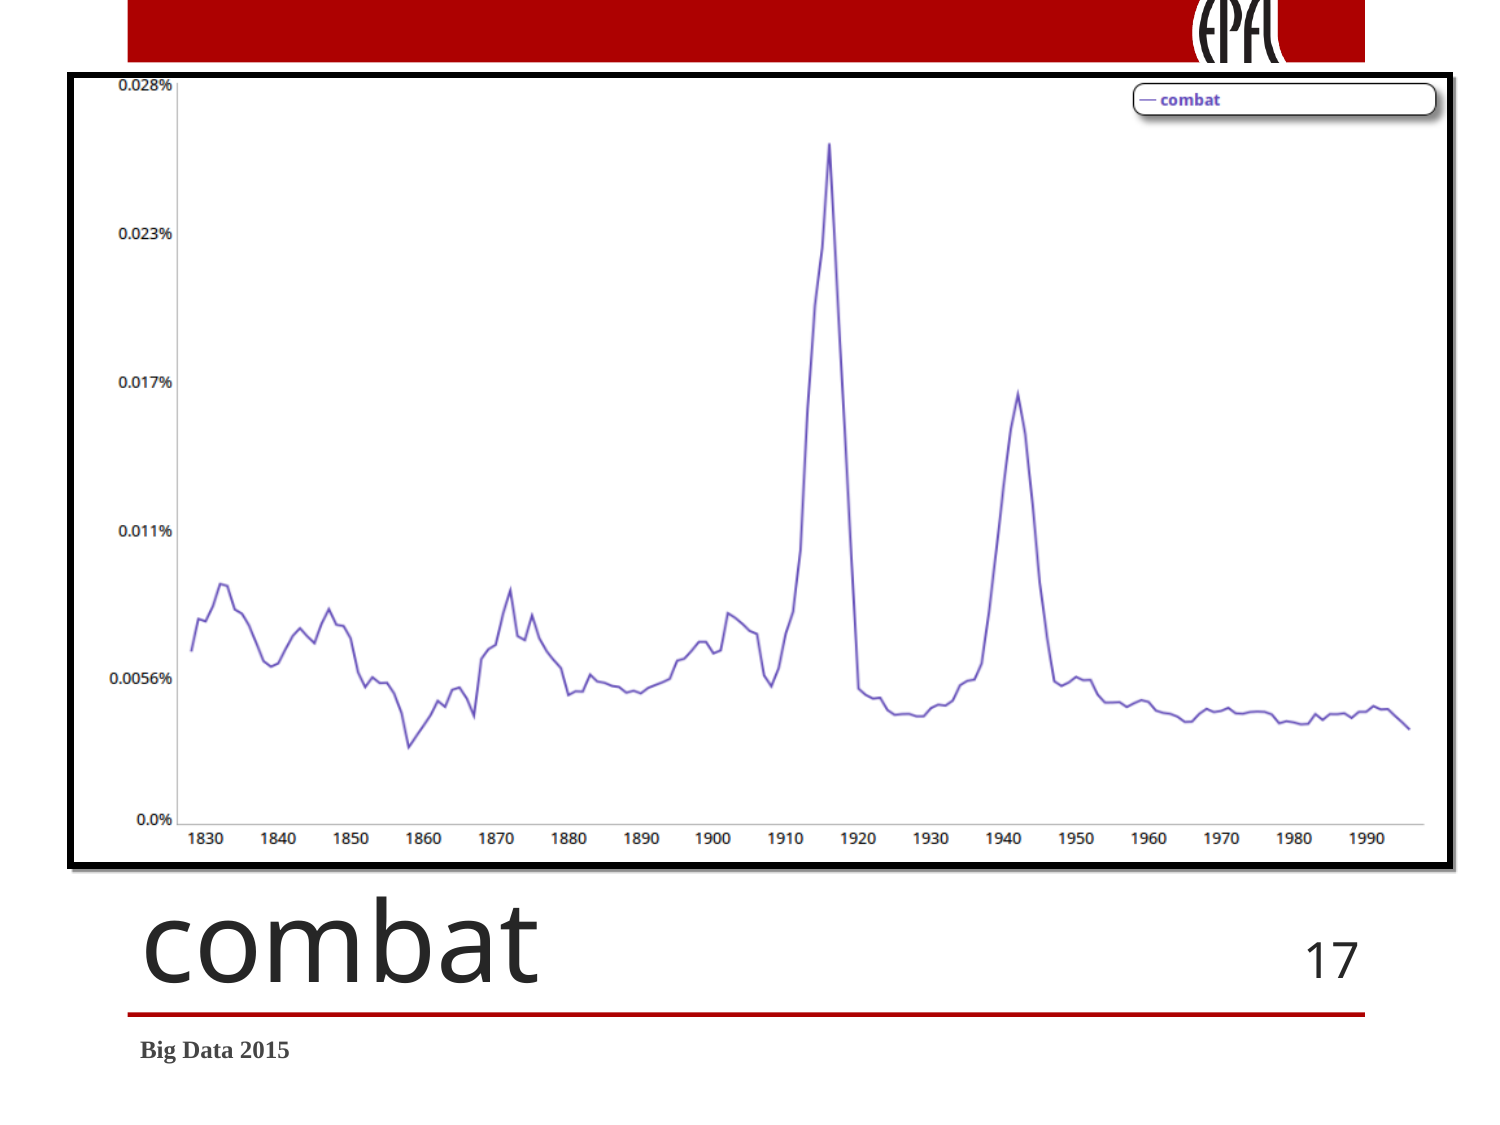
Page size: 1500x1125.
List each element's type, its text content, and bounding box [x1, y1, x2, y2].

picture [0, 0, 1500, 1125]
title combat [125, 874, 1238, 1013]
footer Big Data 2015 [125, 1018, 925, 1079]
slide_number <numéro> [1250, 933, 1375, 993]
